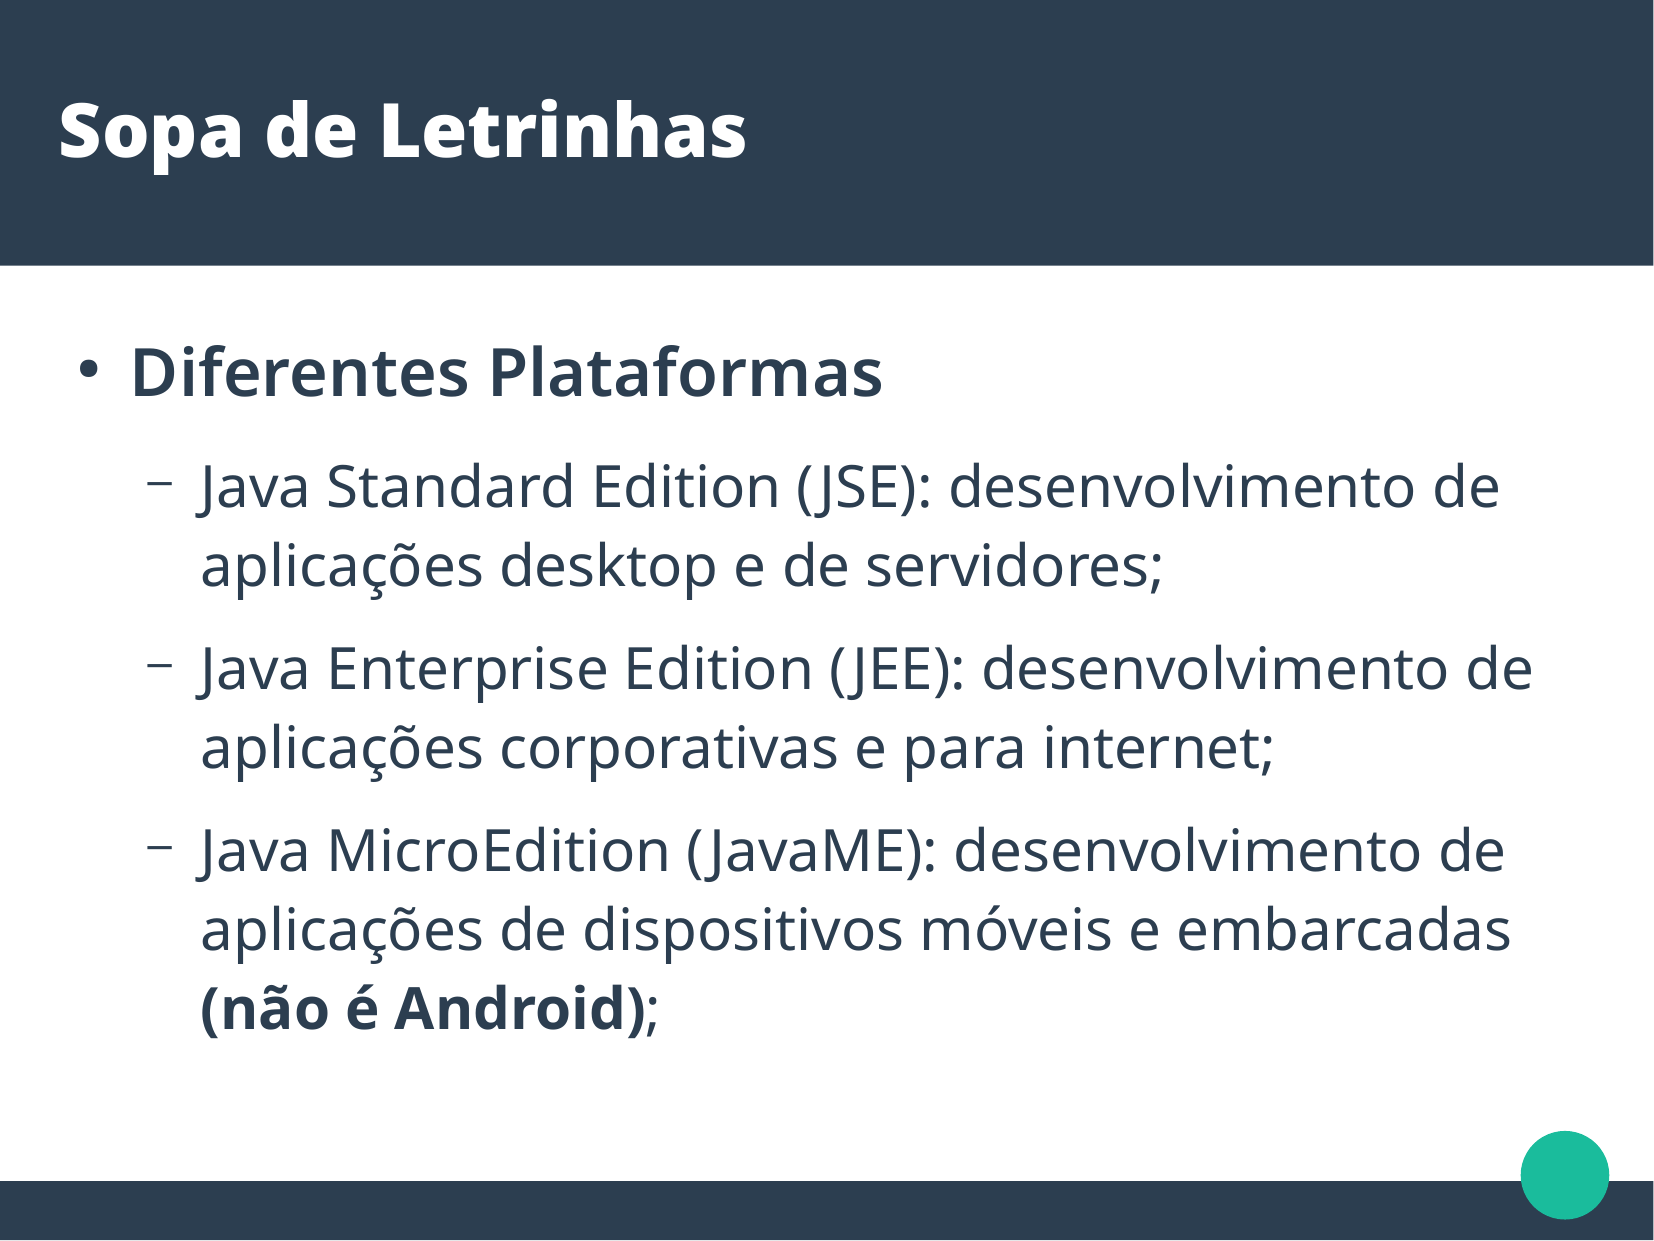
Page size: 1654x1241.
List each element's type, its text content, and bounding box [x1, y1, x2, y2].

list Diferentes Plataformas Java Standard Edition (JSE): desenvolvimento de aplicações desktop e de servidores; Java Enterprise Edition (JEE): desenvolvimento de aplicações corporativas e para internet; Java MicroEdition (JavaME): desenvolvimento de aplicações de dispositivos móveis e embarcadas (não é Android); [59, 324, 1595, 1152]
title Sopa de Letrinhas [59, 49, 1595, 207]
